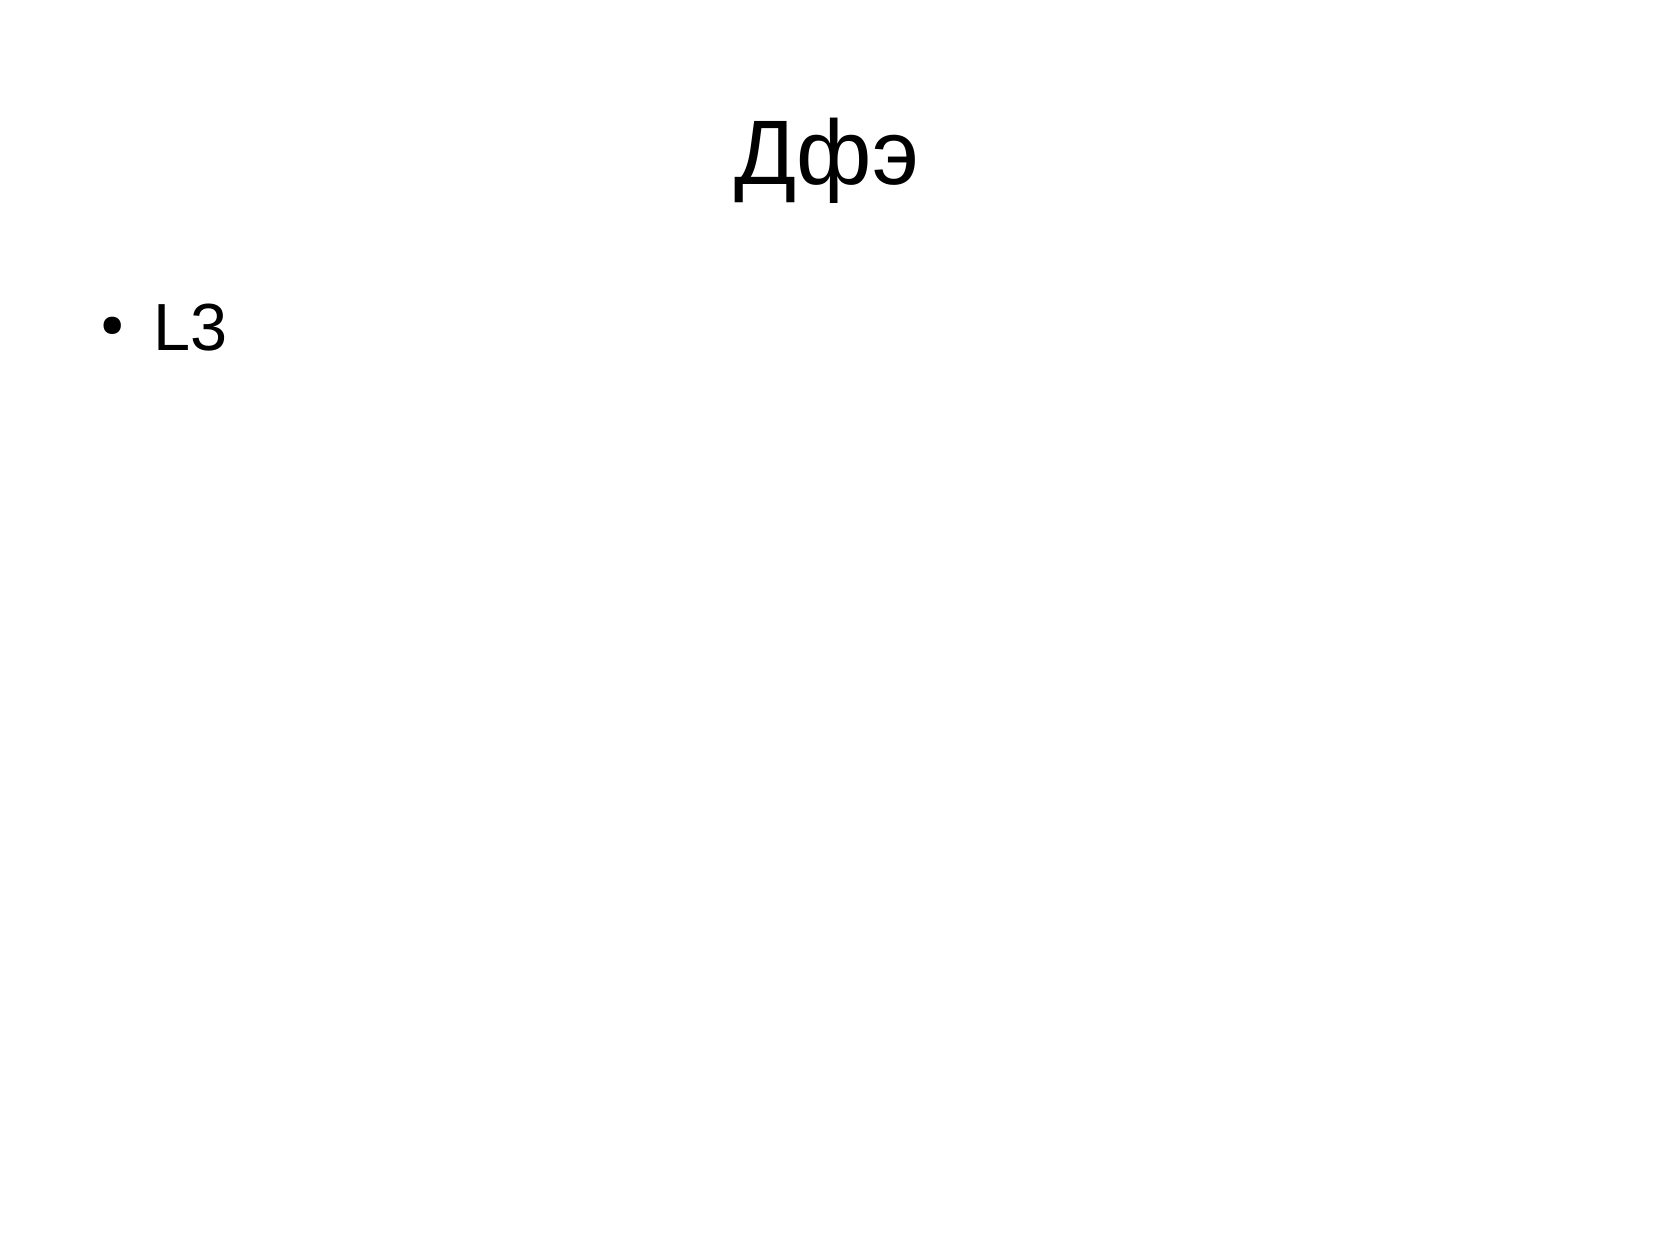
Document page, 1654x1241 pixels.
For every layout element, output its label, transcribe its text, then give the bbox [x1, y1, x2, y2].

title Дфэ [82, 56, 1571, 250]
list L3 [82, 290, 1571, 1094]
